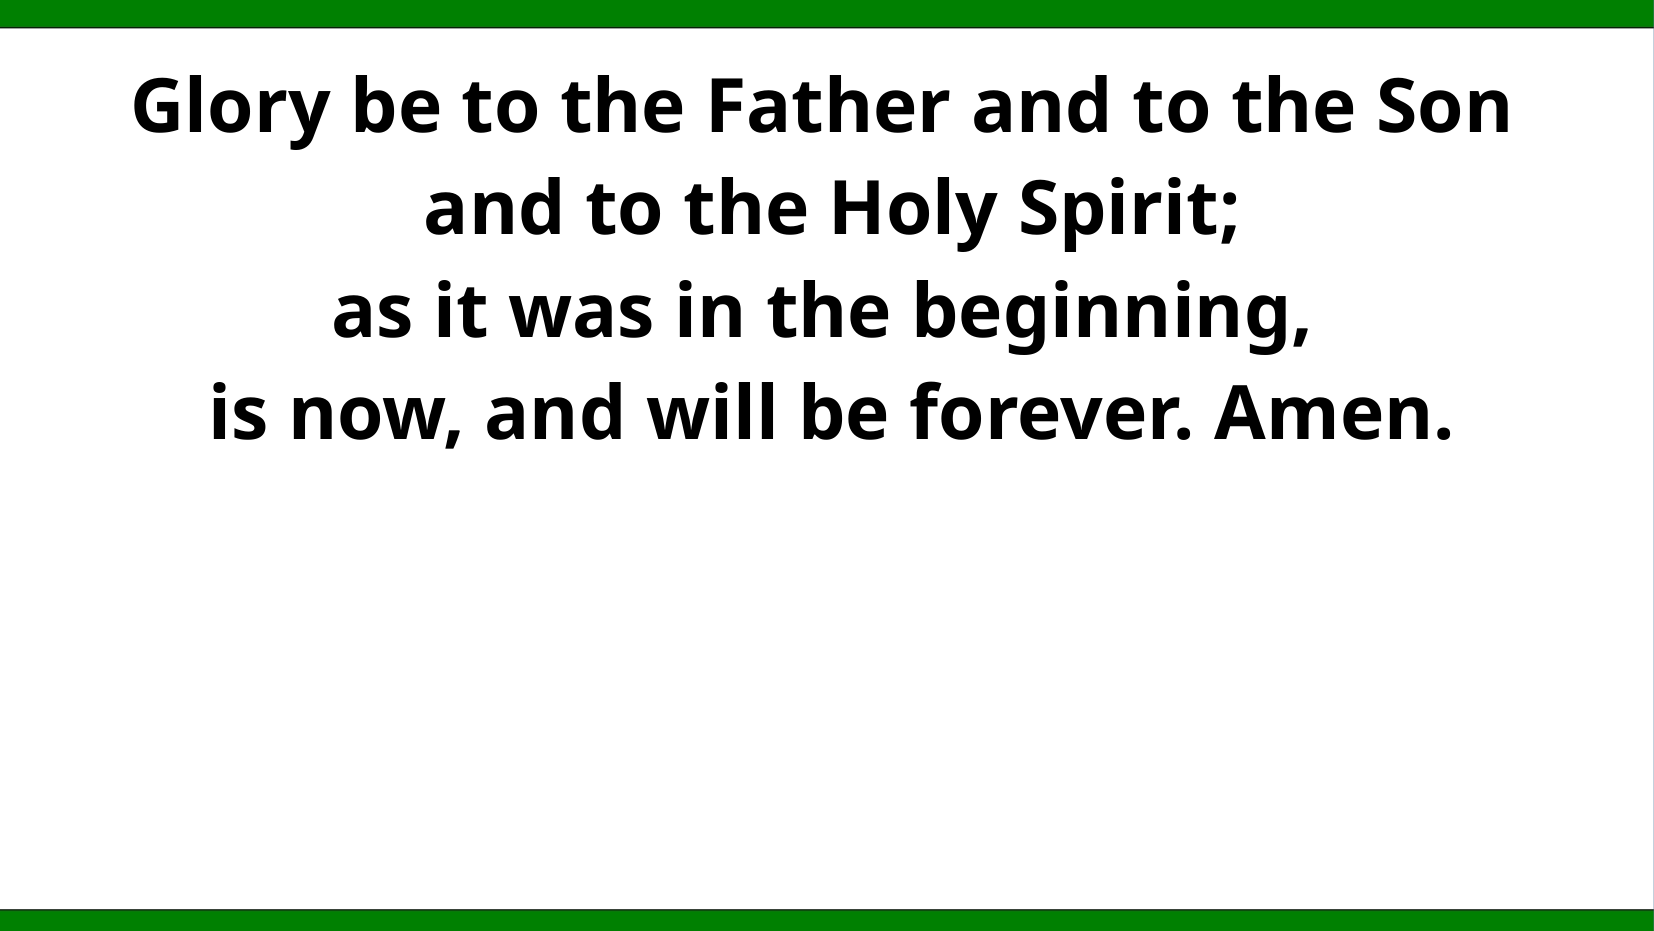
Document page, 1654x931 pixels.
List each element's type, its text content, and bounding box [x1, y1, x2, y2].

picture [0, 0, 1654, 931]
text_box Glory be to the Father and to the Son and to the Holy Spirit; as it was in the beginning, is now, and will be forever. Amen. [105, 45, 1561, 526]
